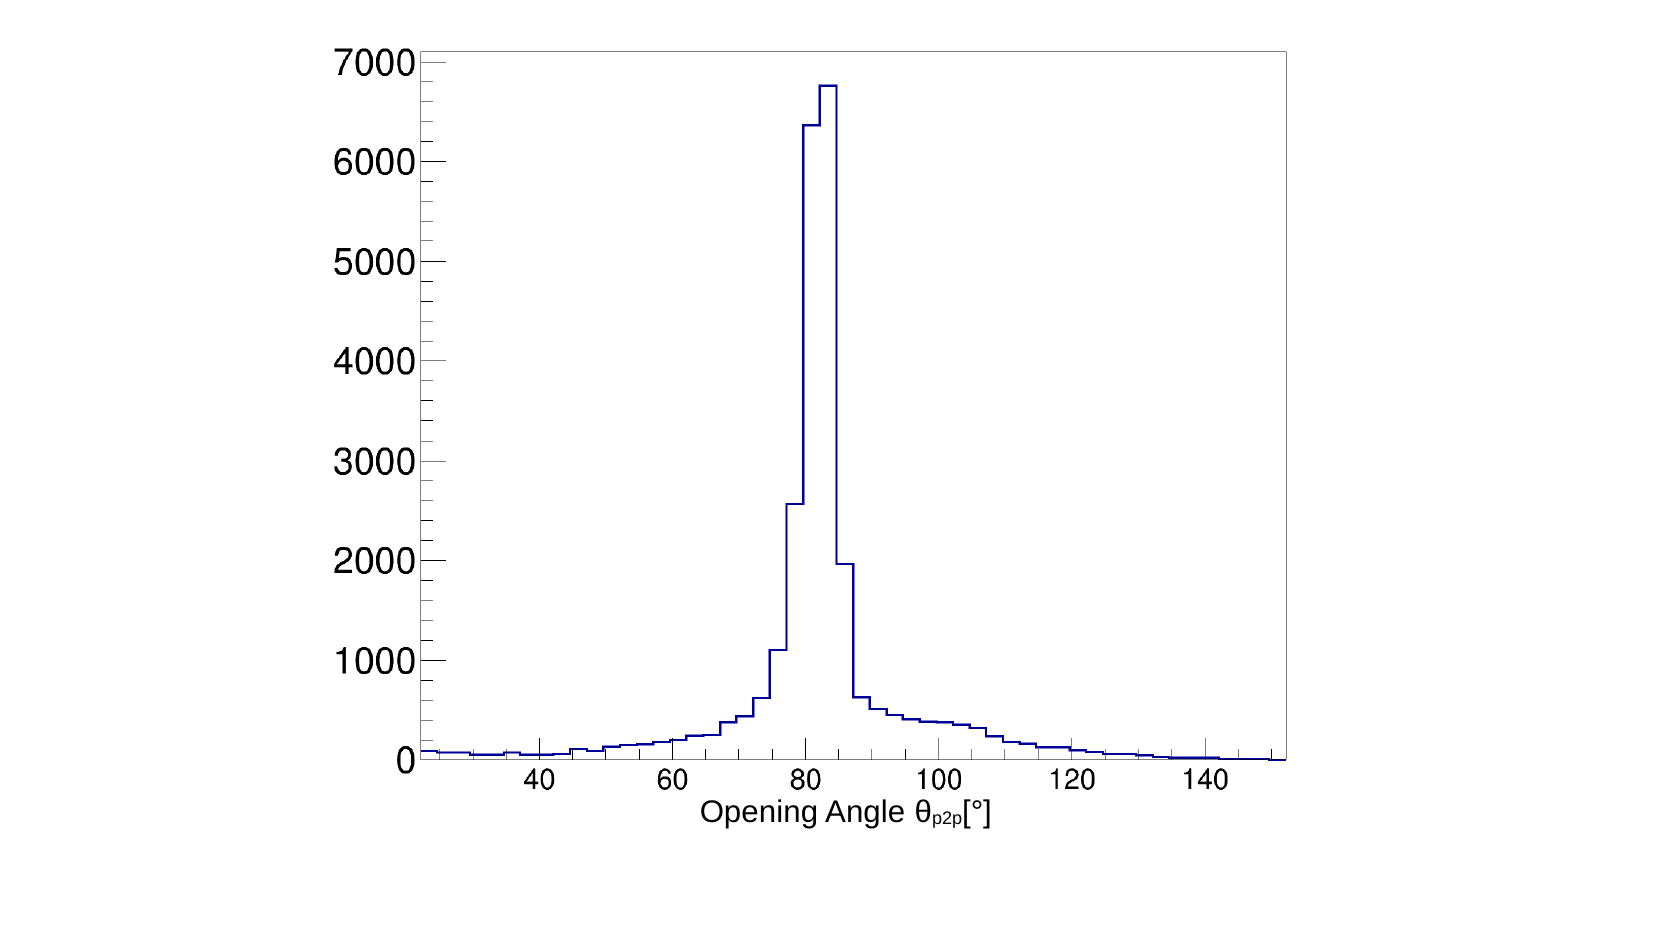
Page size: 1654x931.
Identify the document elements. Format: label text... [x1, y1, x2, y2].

text_box Opening Angle θp2p[°] [685, 786, 1069, 844]
picture [323, 29, 1300, 793]
